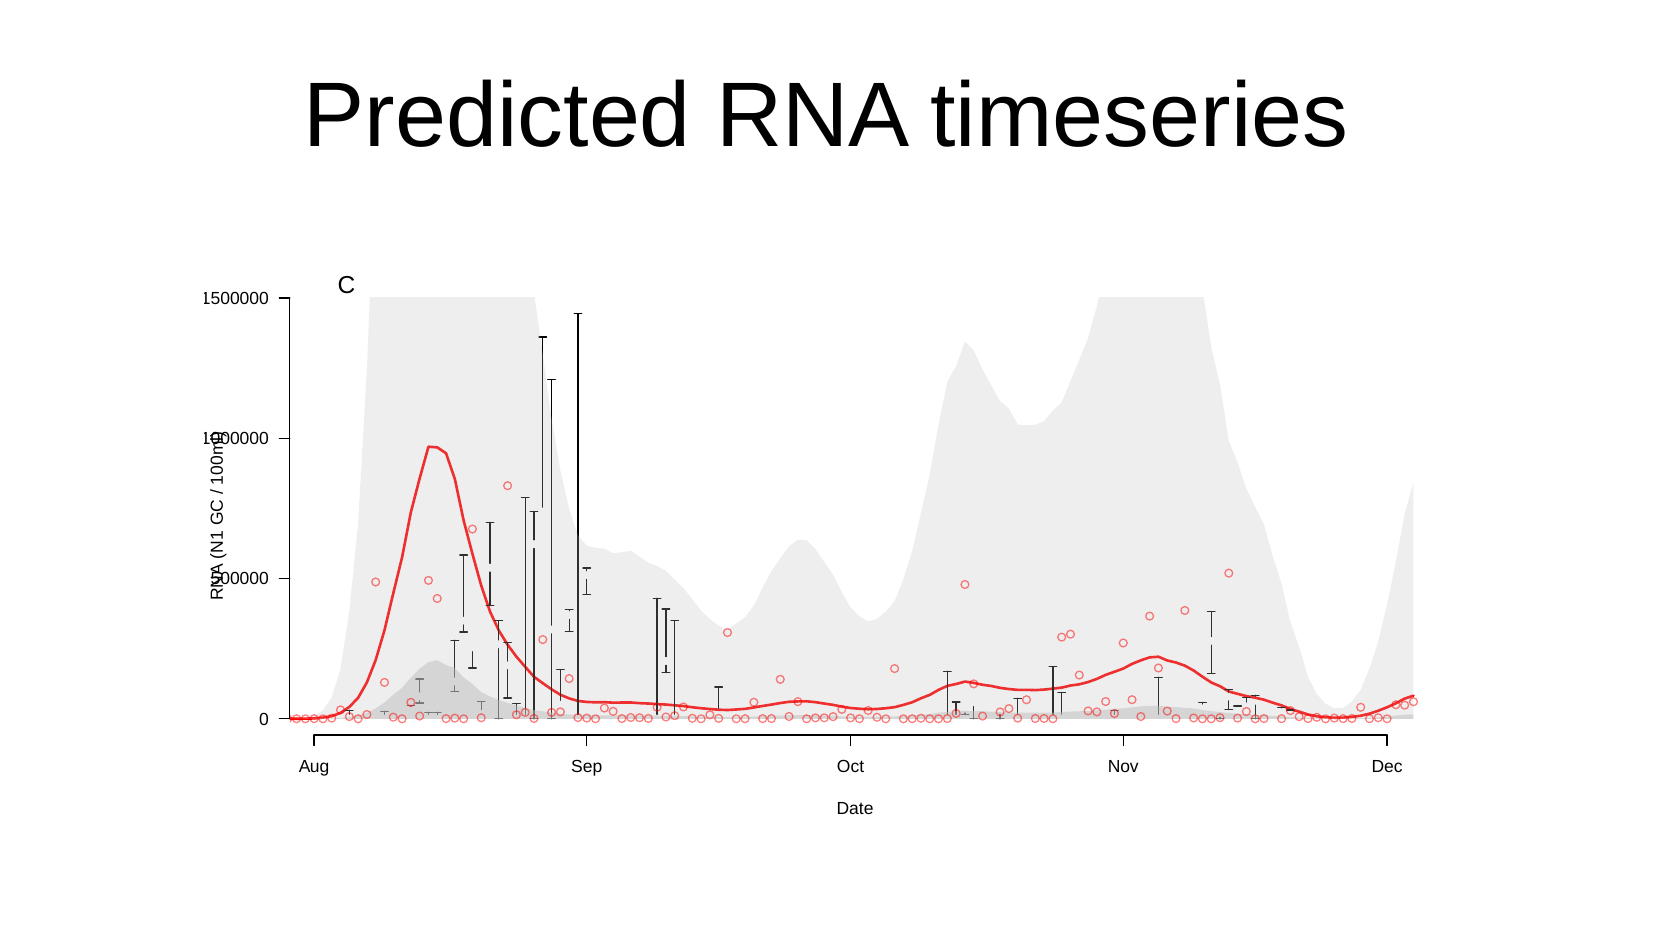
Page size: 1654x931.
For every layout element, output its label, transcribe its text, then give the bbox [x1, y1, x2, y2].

picture [204, 257, 1465, 842]
title Predicted RNA timeseries [82, 37, 1571, 193]
